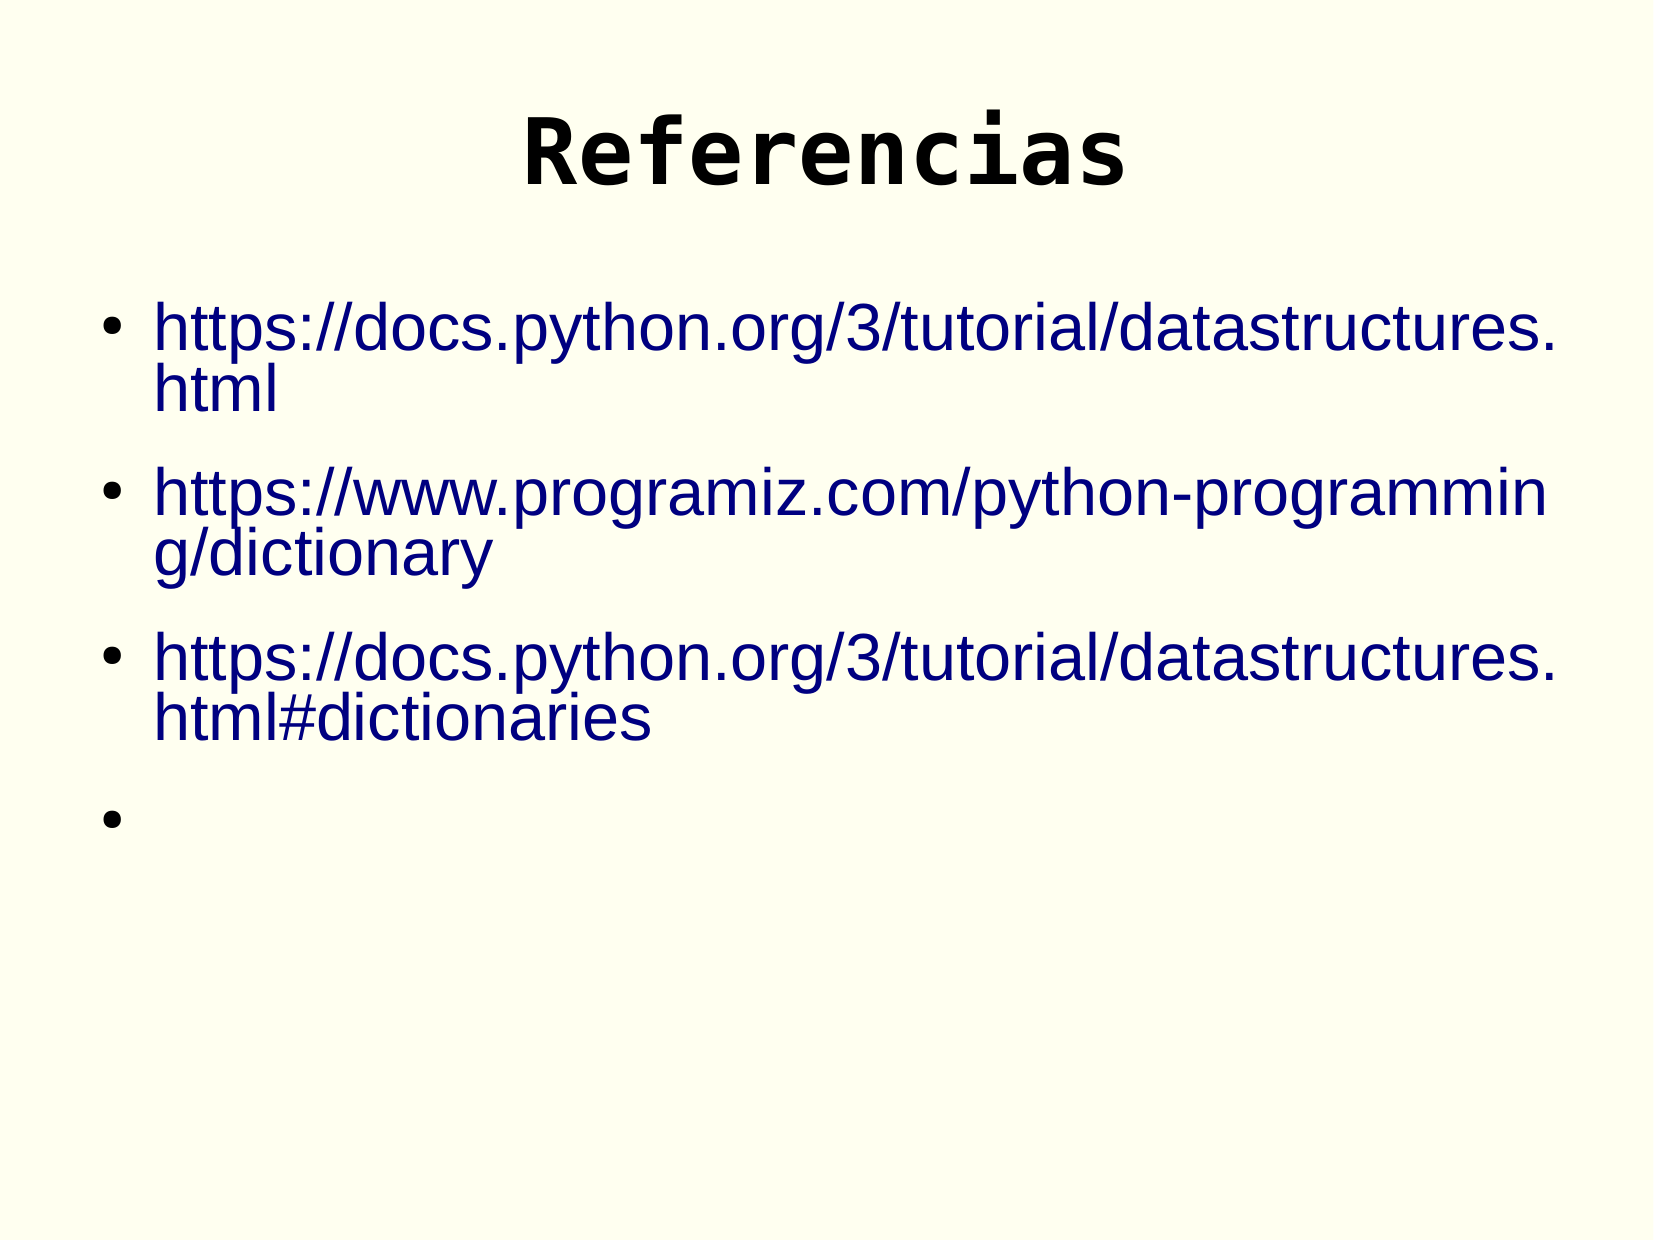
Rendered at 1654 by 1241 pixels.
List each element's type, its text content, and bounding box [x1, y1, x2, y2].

title Referencias [82, 49, 1571, 257]
list https://docs.python.org/3/tutorial/datastructures.html https://www.programiz.com/python-programming/dictionary https://docs.python.org/3/tutorial/datastructures.html#dictionaries [82, 290, 1571, 1010]
